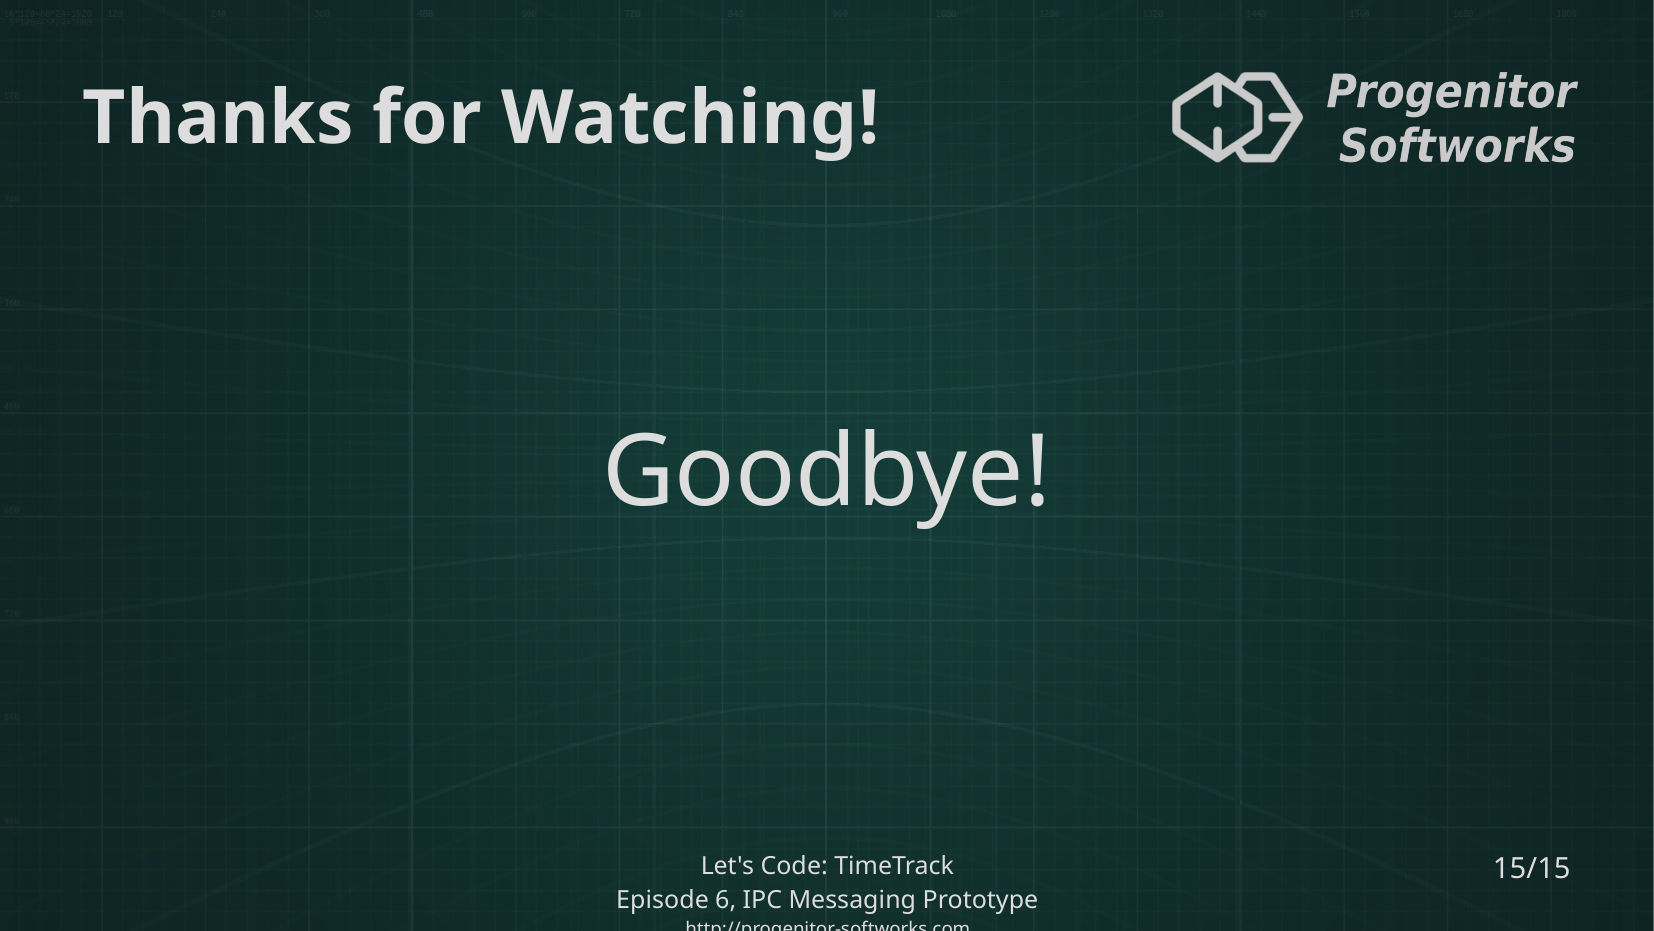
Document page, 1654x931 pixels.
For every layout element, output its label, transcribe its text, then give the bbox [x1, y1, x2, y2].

title Thanks for Watching! [82, 37, 1133, 193]
picture [0, 0, 1654, 931]
list Goodbye! [82, 217, 1571, 819]
